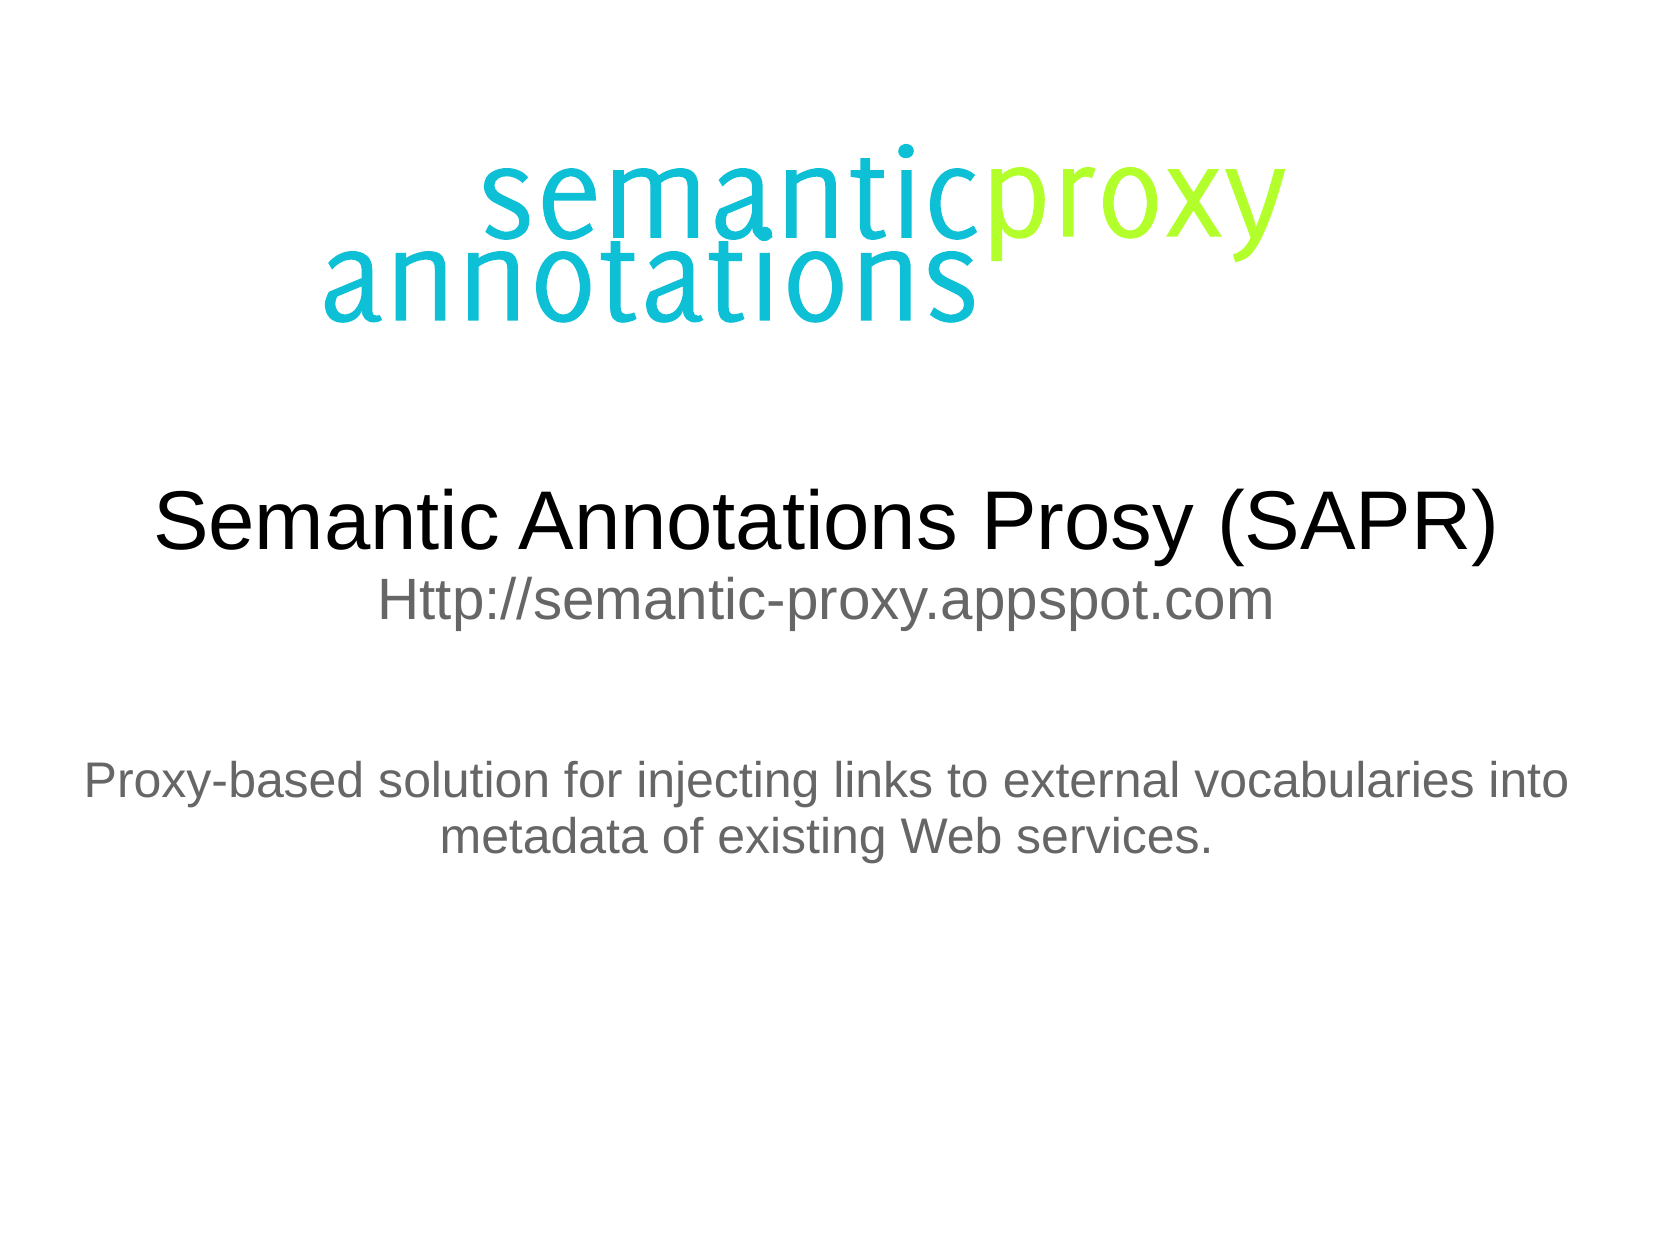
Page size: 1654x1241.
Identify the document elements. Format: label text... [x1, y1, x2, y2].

picture [324, 143, 1286, 325]
text_box Semantic Annotations Prosy (SAPR) Http://semantic-proxy.appspot.com Proxy-based solution for injecting links to external vocabularies into metadata of existing Web services. [59, 466, 1595, 872]
